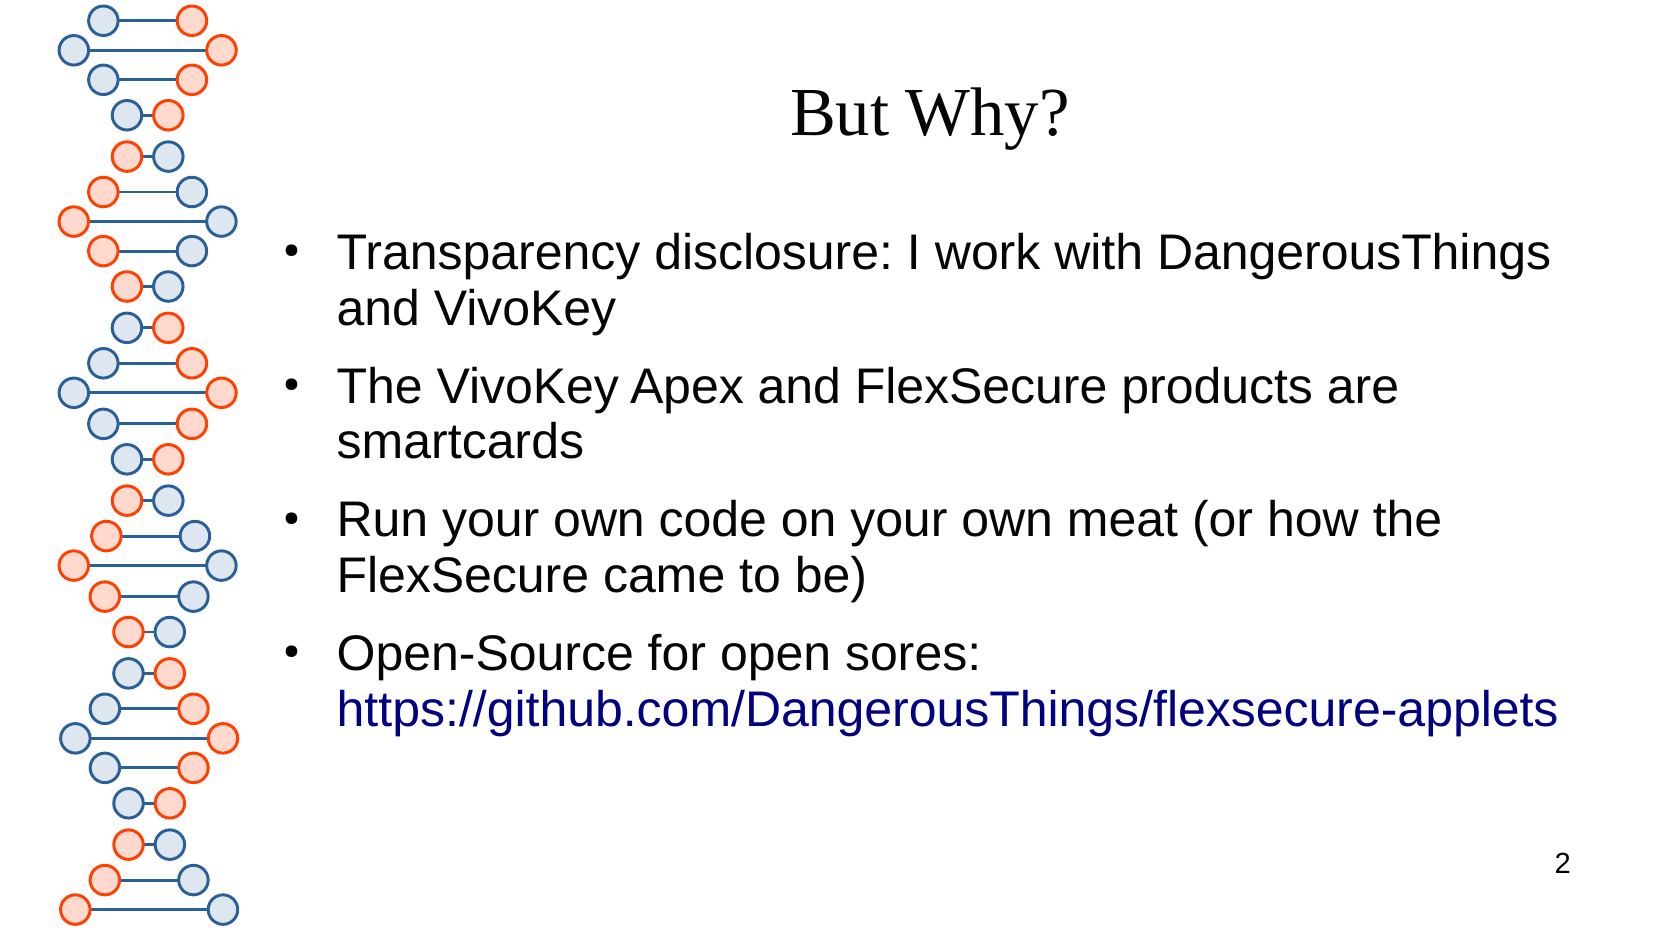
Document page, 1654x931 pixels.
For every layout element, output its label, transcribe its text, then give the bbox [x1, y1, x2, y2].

list Transparency disclosure: I work with DangerousThings and VivoKey The VivoKey Apex and FlexSecure products are smartcards Run your own code on your own meat (or how the FlexSecure came to be) Open-Source for open sores: https://github.com/DangerousThings/flexsecure-applets [265, 224, 1595, 764]
title But Why? [265, 35, 1595, 189]
